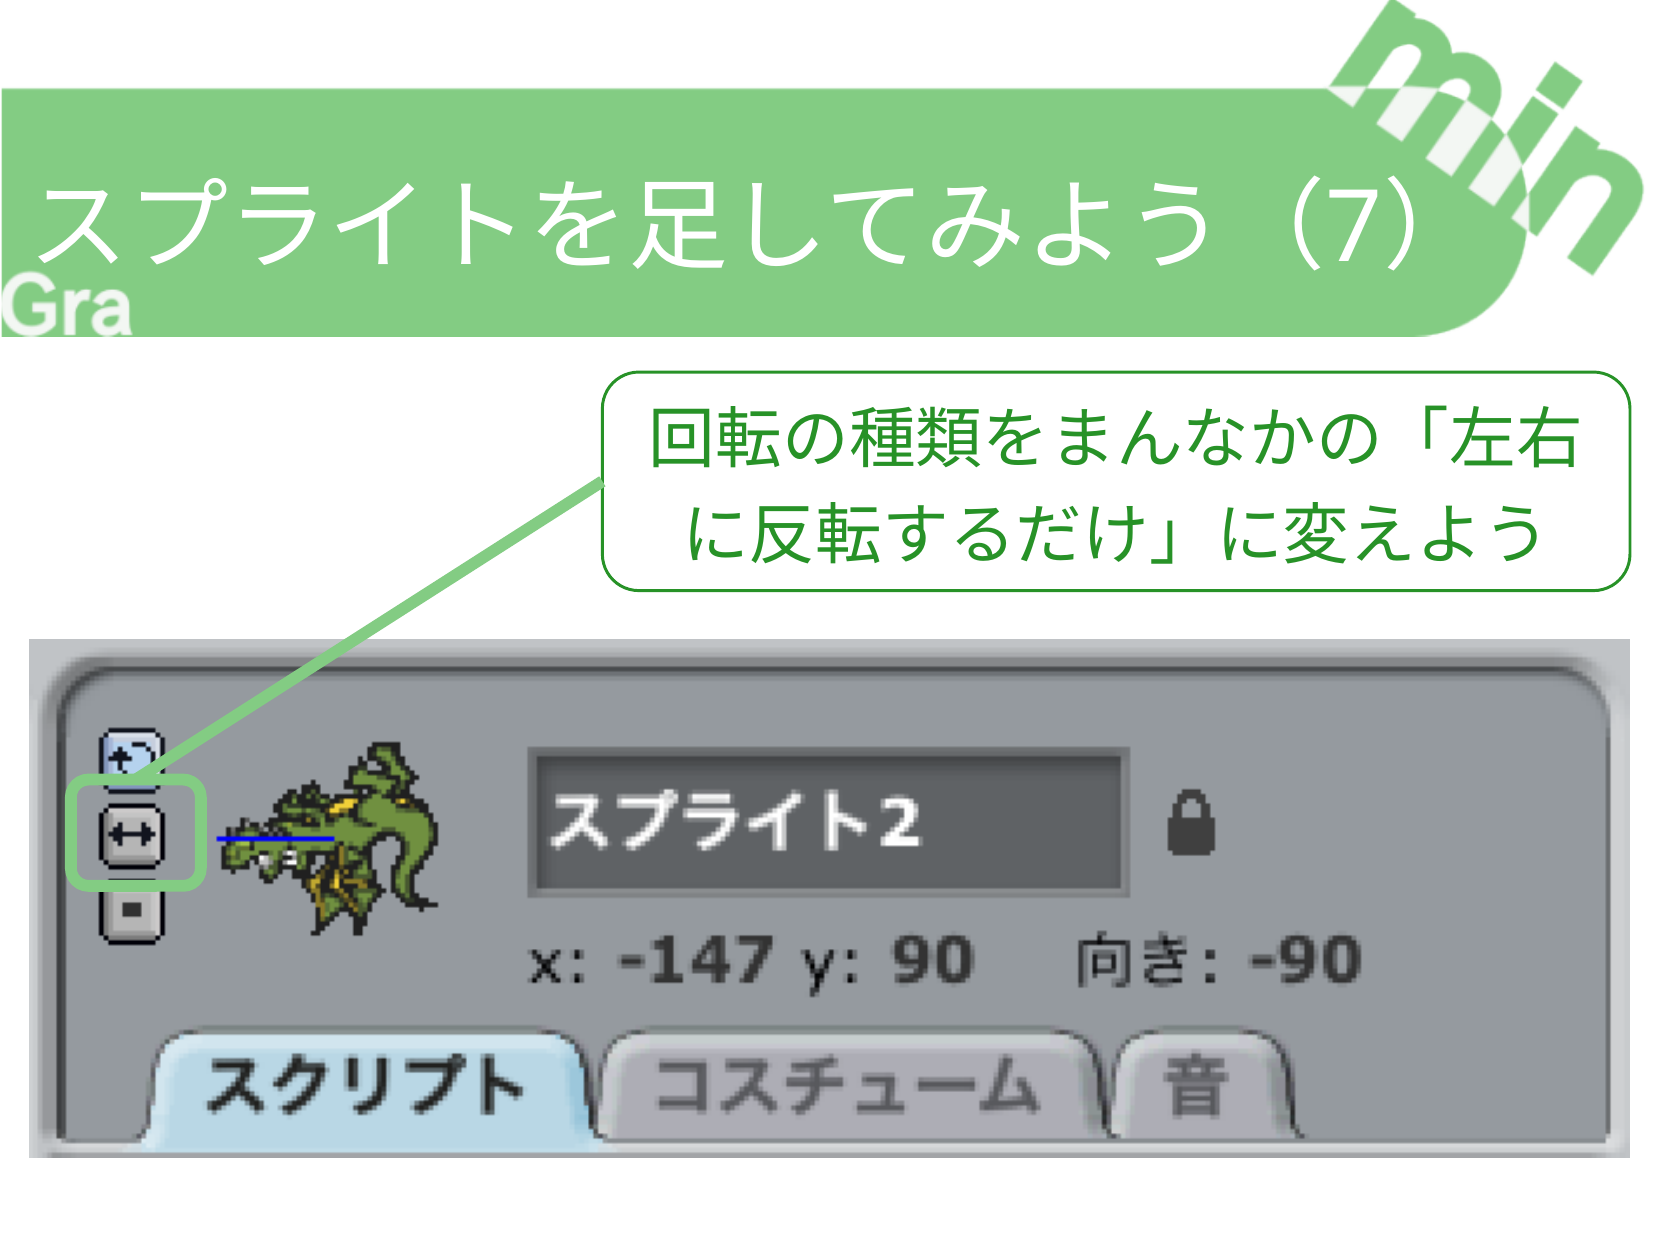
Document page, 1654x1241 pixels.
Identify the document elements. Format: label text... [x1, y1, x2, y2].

title スプライトを足してみよう（7） [11, 134, 1501, 303]
picture [77, 786, 194, 879]
picture [1, 0, 1654, 337]
picture [29, 639, 1630, 1158]
text_box 回転の種類をまんなかの「左右に反転するだけ」に変えよう [602, 372, 1630, 591]
